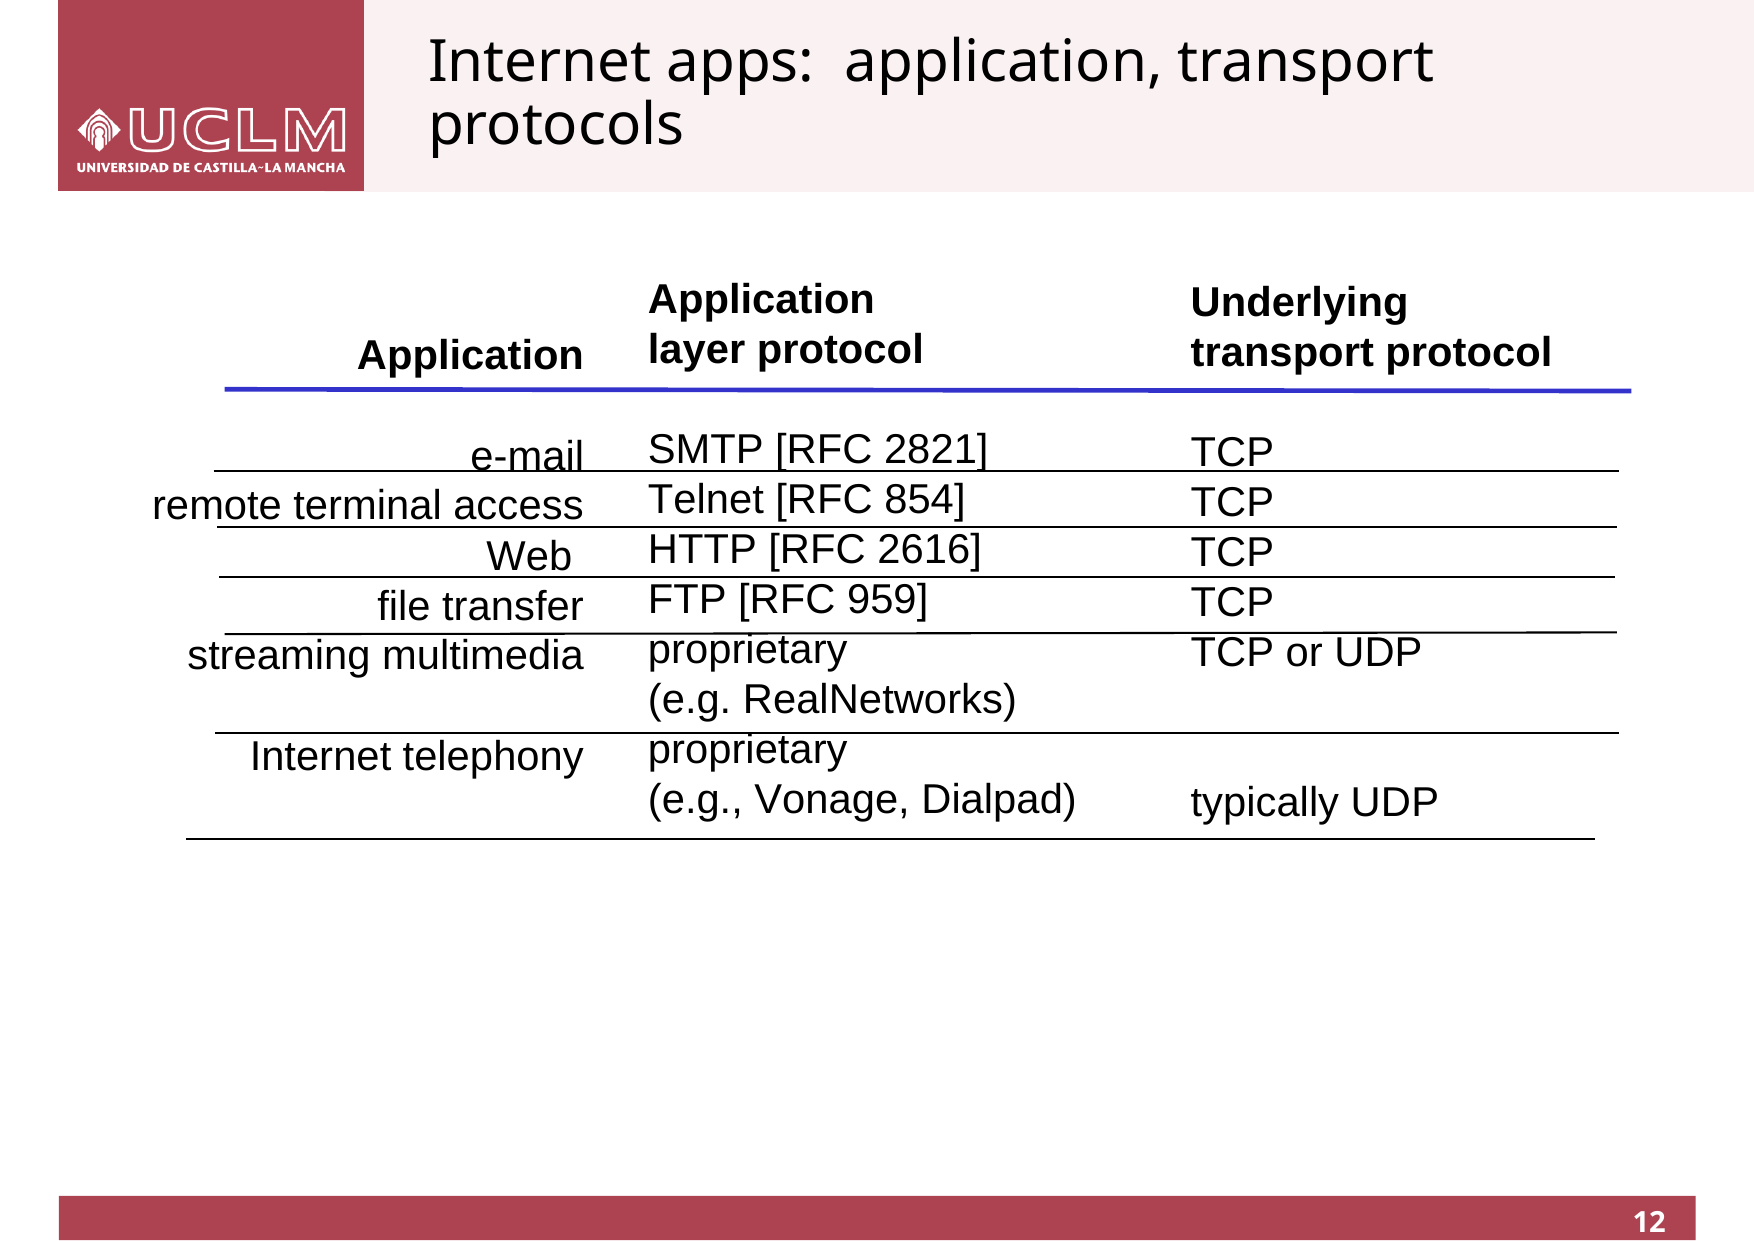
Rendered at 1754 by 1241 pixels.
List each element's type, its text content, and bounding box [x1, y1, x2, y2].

text_box Application layer protocol SMTP [RFC 2821] Telnet [RFC 854] HTTP [RFC 2616] FTP [RFC 959] proprietary (e.g. RealNetworks) proprietary (e.g., Vonage, Dialpad) [633, 578, 1093, 632]
text_box Underlying transport protocol TCP TCP TCP TCP TCP or UDP typically UDP [1175, 267, 1680, 833]
text_box Application layer protocol SMTP [RFC 2821] Telnet [RFC 854] HTTP [RFC 2616] FTP [RFC 959] proprietary (e.g. RealNetworks) proprietary (e.g., Vonage, Dialpad) [633, 472, 1093, 526]
text_box Application e-mail remote terminal access Web file transfer streaming multimedia Internet telephony [137, 320, 599, 837]
title Internet apps: application, transport protocols [413, 0, 1667, 198]
text_box Application layer protocol SMTP [RFC 2821] Telnet [RFC 854] HTTP [RFC 2616] FTP [RFC 959] proprietary (e.g. RealNetworks) proprietary (e.g., Vonage, Dialpad) [633, 393, 1093, 470]
picture [58, 0, 364, 191]
text_box Application layer protocol SMTP [RFC 2821] Telnet [RFC 854] HTTP [RFC 2616] FTP [RFC 959] proprietary (e.g. RealNetworks) proprietary (e.g., Vonage, Dialpad) [633, 635, 1093, 732]
text_box Application layer protocol SMTP [RFC 2821] Telnet [RFC 854] HTTP [RFC 2616] FTP [RFC 959] proprietary (e.g. RealNetworks) proprietary (e.g., Vonage, Dialpad) [633, 263, 1093, 388]
text_box Application layer protocol SMTP [RFC 2821] Telnet [RFC 854] HTTP [RFC 2616] FTP [RFC 959] proprietary (e.g. RealNetworks) proprietary (e.g., Vonage, Dialpad) [633, 528, 1093, 576]
text_box Application layer protocol SMTP [RFC 2821] Telnet [RFC 854] HTTP [RFC 2616] FTP [RFC 959] proprietary (e.g. RealNetworks) proprietary (e.g., Vonage, Dialpad) [633, 734, 1093, 830]
